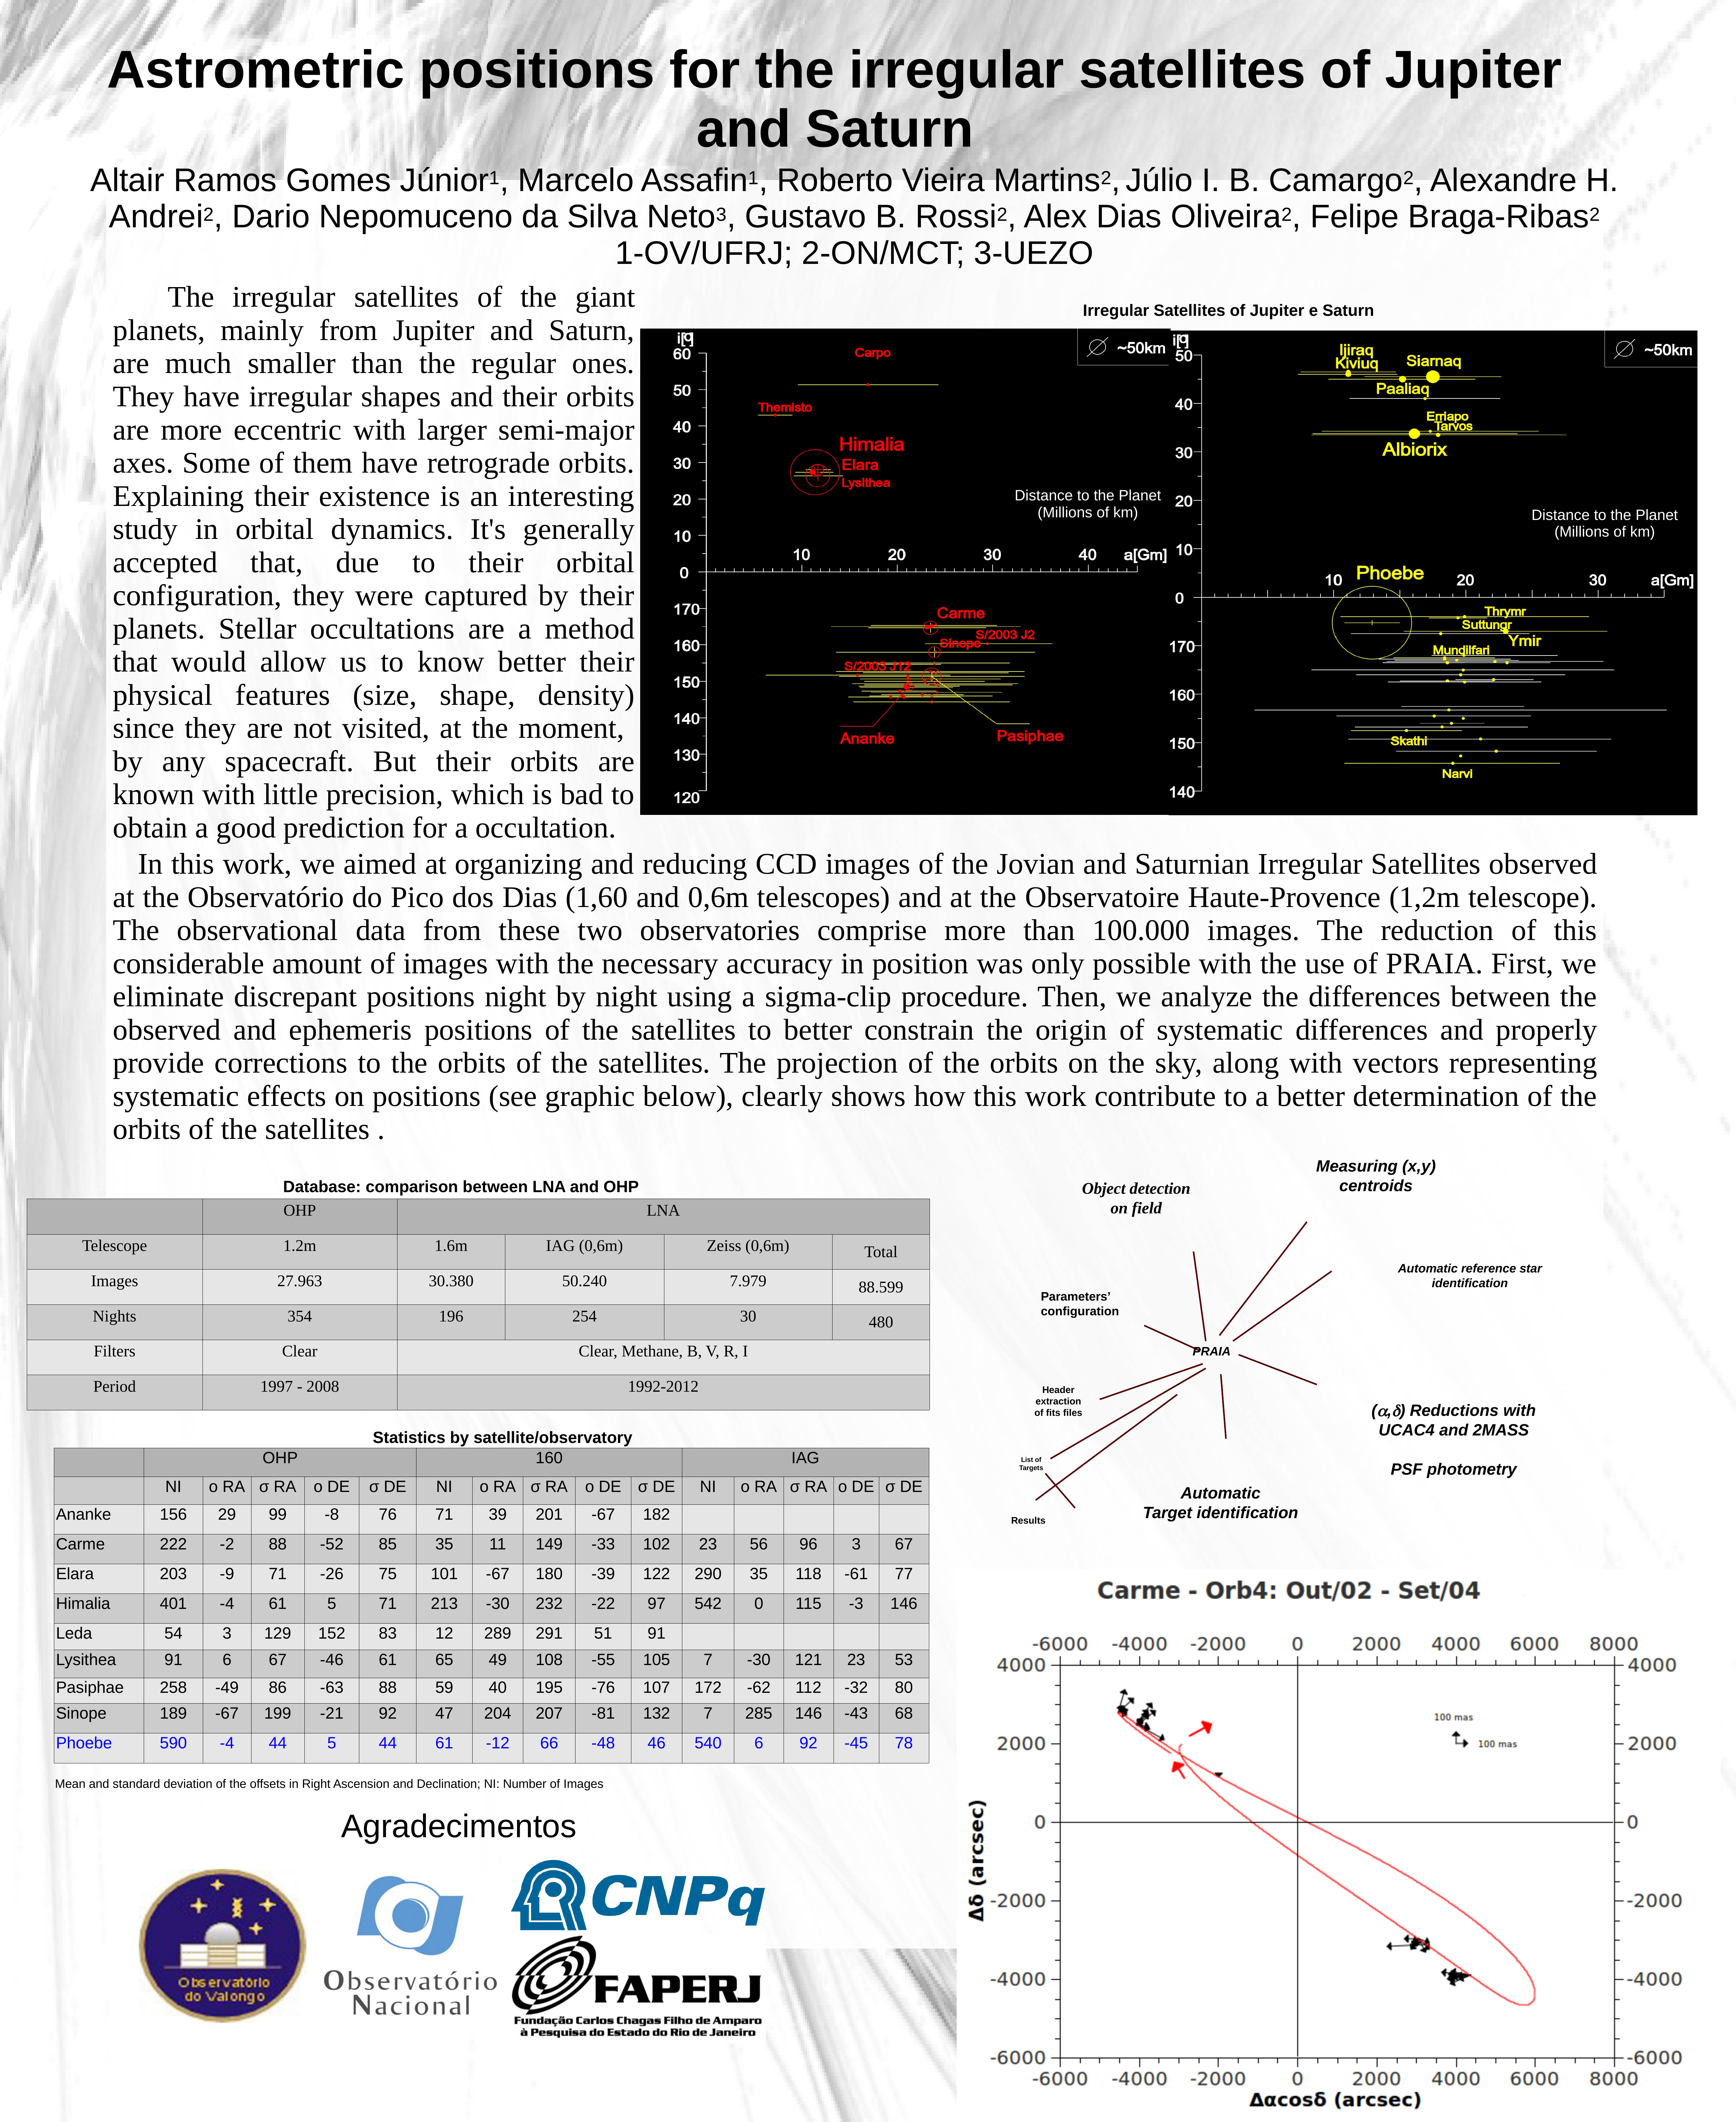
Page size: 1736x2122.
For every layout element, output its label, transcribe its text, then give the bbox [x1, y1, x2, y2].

table_cell IAG (0,6m) [505, 1235, 664, 1269]
table_cell 5 [305, 1594, 359, 1623]
table_cell [879, 1624, 929, 1650]
table_cell 7 [682, 1650, 734, 1678]
table_cell 54 [144, 1624, 203, 1650]
table_header OHP [285, 1207, 293, 1215]
table_cell 401 [144, 1594, 203, 1623]
table_cell 44 [251, 1733, 304, 1763]
table_cell Nights [27, 1305, 203, 1340]
table_cell 101 [416, 1564, 472, 1594]
table_cell 203 [144, 1564, 203, 1594]
table_cell [834, 1624, 879, 1650]
table_cell [834, 1505, 879, 1534]
table_cell 182 [631, 1505, 682, 1534]
table_cell Period [27, 1375, 203, 1410]
table_cell [784, 1624, 834, 1650]
table_header 160 [416, 1448, 682, 1477]
table_cell 67 [251, 1650, 304, 1678]
table_cell -26 [305, 1564, 359, 1594]
table_cell Elara [54, 1564, 144, 1594]
table_cell 590 [144, 1733, 203, 1763]
table_cell 146 [879, 1594, 929, 1623]
text_box In this work, we aimed at organizing and reducing CCD images of the Jovian and Saturnian Irregular Satellites observed at the Observatório do Pico dos Dias (1,60 and 0,6m telescopes) and at the Observatoire Haute-Provence (1,2m telescope). The observational data from these two observatories comprise more than 100.000 images. The reduction of this considerable amount of images with the necessary accuracy in position was only possible with the use of PRAIA. First, we eliminate discrepant positions night by night using a sigma-clip procedure. Then, we analyze the differences between the observed and ephemeris positions of the satellites to better constrain the origin of systematic differences and properly provide corrections to the orbits of the satellites. The projection of the orbits on the sky, along with vectors representing systematic effects on positions (see graphic below), clearly shows how this work contribute to a better determination of the orbits of the satellites . [108, 845, 1605, 1148]
table_cell 7.979 [664, 1270, 832, 1304]
table_cell σ RA [251, 1477, 304, 1504]
table_cell 91 [631, 1624, 682, 1650]
table_cell 92 [784, 1733, 834, 1763]
table_cell o DE [834, 1477, 879, 1504]
table_cell 213 [416, 1594, 472, 1623]
table_cell -81 [576, 1704, 631, 1733]
table_cell -67 [203, 1704, 251, 1733]
table_cell 112 [784, 1678, 834, 1703]
table_cell 108 [523, 1650, 575, 1678]
table_cell 254 [505, 1305, 664, 1340]
table_cell 3 [834, 1534, 879, 1564]
table_cell σ DE [631, 1477, 682, 1504]
table_cell 201 [523, 1505, 575, 1534]
table_cell -62 [734, 1678, 784, 1703]
table_cell 77 [879, 1564, 929, 1594]
table_cell 47 [416, 1704, 472, 1733]
table_cell Phoebe [54, 1733, 144, 1763]
table_cell 44 [359, 1733, 416, 1763]
table_cell 0 [734, 1594, 784, 1623]
table_cell NI [144, 1477, 203, 1504]
table_cell -45 [834, 1733, 879, 1763]
table_cell 115 [784, 1594, 834, 1623]
table_cell 53 [879, 1650, 929, 1678]
table_header OHP [298, 1207, 303, 1210]
table_cell o RA [473, 1477, 523, 1504]
table_cell Clear [203, 1340, 397, 1375]
table_cell o RA [734, 1477, 784, 1504]
table_cell 6 [203, 1650, 251, 1678]
table_cell 285 [734, 1704, 784, 1733]
table_cell -22 [576, 1594, 631, 1623]
table_cell -4 [203, 1594, 251, 1623]
table_cell 30 [664, 1305, 832, 1340]
table_cell 3 [203, 1624, 251, 1650]
table_cell o DE [576, 1477, 631, 1504]
table_cell 204 [473, 1704, 523, 1733]
table_cell 27.963 [203, 1270, 397, 1304]
table_cell [734, 1505, 784, 1534]
table_cell 290 [682, 1564, 734, 1594]
table_cell 121 [784, 1650, 834, 1678]
table_cell -48 [576, 1733, 631, 1763]
table_cell 207 [523, 1704, 575, 1733]
table_cell -39 [576, 1564, 631, 1594]
text_box Statistics by satellite/observatory [71, 1426, 935, 1458]
table_cell σ RA [523, 1477, 575, 1504]
table_header [27, 1199, 203, 1234]
table_cell 56 [734, 1534, 784, 1564]
table_cell 59 [416, 1678, 472, 1703]
table_header OHP [144, 1448, 416, 1477]
table_cell 12 [416, 1624, 472, 1650]
table_cell 75 [359, 1564, 416, 1594]
table_cell 118 [784, 1564, 834, 1594]
table_cell 46 [631, 1733, 682, 1763]
table_cell 1997 - 2008 [203, 1375, 397, 1410]
table_cell 149 [523, 1534, 575, 1564]
table_cell -52 [305, 1534, 359, 1564]
table_cell -4 [203, 1733, 251, 1763]
table_cell 66 [523, 1733, 575, 1763]
table_cell -63 [305, 1678, 359, 1703]
table_cell σ DE [359, 1477, 416, 1504]
table_cell [682, 1505, 734, 1534]
table_cell 11 [473, 1534, 523, 1564]
table_cell 88.599 [833, 1270, 930, 1304]
table_cell 156 [144, 1505, 203, 1534]
table_header OHP [310, 1207, 314, 1211]
table_cell -67 [473, 1564, 523, 1594]
table_cell Sinope [54, 1704, 144, 1733]
table_cell -3 [834, 1594, 879, 1623]
table_cell 92 [359, 1704, 416, 1733]
text_box Astrometric positions for the irregular satellites of Jupiter and Saturn [73, 37, 1597, 159]
table_cell 80 [879, 1678, 929, 1703]
text_box Agradecimentos [191, 1805, 727, 1847]
table_cell 23 [834, 1650, 879, 1678]
table_cell 480 [833, 1305, 930, 1340]
table_cell Total [833, 1235, 930, 1269]
table_cell 354 [203, 1305, 397, 1340]
table_cell 189 [144, 1704, 203, 1733]
table_cell 232 [523, 1594, 575, 1623]
table_cell 289 [473, 1624, 523, 1650]
table_cell 23 [682, 1534, 734, 1564]
table_cell 258 [144, 1678, 203, 1703]
table_cell -76 [576, 1678, 631, 1703]
table_cell Lysithea [54, 1650, 144, 1678]
table_cell 1.2m [203, 1235, 397, 1269]
picture [0, 0, 1736, 2122]
table_cell 88 [251, 1534, 304, 1564]
table_cell -61 [834, 1564, 879, 1594]
table_cell NI [416, 1477, 472, 1504]
table_cell 71 [359, 1594, 416, 1623]
table_cell o RA [203, 1477, 251, 1504]
text_box Distance to the Planet (Millions of km) [1512, 504, 1697, 543]
table_cell σ DE [879, 1477, 929, 1504]
table_header OHP [203, 1207, 397, 1234]
table_cell 99 [251, 1505, 304, 1534]
table_cell 61 [359, 1650, 416, 1678]
table_cell 76 [359, 1505, 416, 1534]
table_cell 86 [251, 1678, 304, 1703]
table_cell Ananke [54, 1505, 144, 1534]
table_cell Clear, Methane, B, V, R, I [397, 1340, 930, 1375]
table_cell [784, 1505, 834, 1534]
table_header LNA [672, 1207, 675, 1211]
table_cell 7 [682, 1704, 734, 1733]
table_cell 35 [416, 1534, 472, 1564]
table_cell -8 [305, 1505, 359, 1534]
table_cell Pasiphae [54, 1678, 144, 1703]
table_header LNA [397, 1199, 930, 1234]
text_box The irregular satellites of the giant planets, mainly from Jupiter and Saturn, are much smaller than the regular ones. They have irregular shapes and their orbits are more eccentric with larger semi-major axes. Some of them have retrograde orbits. Explaining their existence is an interesting study in orbital dynamics. It's generally accepted that, due to their orbital configuration, they were captured by their planets. Stellar occultations are a method that would allow us to know better their physical features (size, shape, density) since they are not visited, at the moment, by any spacecraft. But their orbits are known with little precision, which is bad to obtain a good prediction for a occultation. [108, 278, 641, 845]
table_cell 5 [305, 1733, 359, 1763]
table_cell 152 [305, 1624, 359, 1650]
table_cell -49 [203, 1678, 251, 1703]
table_cell [734, 1624, 784, 1650]
table_cell 199 [251, 1704, 304, 1733]
table_cell 542 [682, 1594, 734, 1623]
table_cell 195 [523, 1678, 575, 1703]
table_cell σ RA [784, 1477, 834, 1504]
table_cell -67 [576, 1505, 631, 1534]
table_cell 1.6m [397, 1235, 505, 1269]
table_cell -21 [305, 1704, 359, 1733]
table_cell o DE [305, 1477, 359, 1504]
table_cell -33 [576, 1534, 631, 1564]
table_cell -46 [305, 1650, 359, 1678]
table_cell 49 [473, 1650, 523, 1678]
table_cell 6 [734, 1733, 784, 1763]
table_cell Filters [27, 1340, 203, 1375]
table_cell 71 [251, 1564, 304, 1594]
table_cell NI [682, 1477, 734, 1504]
table_cell 196 [397, 1305, 505, 1340]
table_cell 51 [576, 1624, 631, 1650]
table_cell 540 [682, 1733, 734, 1763]
table_cell 29 [203, 1505, 251, 1534]
table_cell 83 [359, 1624, 416, 1650]
table_cell 97 [631, 1594, 682, 1623]
table_cell 61 [251, 1594, 304, 1623]
table_cell 65 [416, 1650, 472, 1678]
table_cell 85 [359, 1534, 416, 1564]
table_cell 291 [523, 1624, 575, 1650]
table_cell 122 [631, 1564, 682, 1594]
table_header LNA [662, 1207, 666, 1212]
text_box Database: comparison between LNA and OHP [29, 1175, 893, 1207]
table_cell 146 [784, 1704, 834, 1733]
table_cell Leda [54, 1624, 144, 1650]
table_cell [879, 1505, 929, 1534]
table_cell 172 [682, 1678, 734, 1703]
table_cell [54, 1477, 144, 1504]
table_cell Images [27, 1270, 203, 1304]
table_cell -32 [834, 1678, 879, 1703]
table_cell -43 [834, 1704, 879, 1733]
table_cell 129 [251, 1624, 304, 1650]
table_cell 96 [784, 1534, 834, 1564]
text_box Mean and standard deviation of the offsets in Right Ascension and Declination; NI: Number of Images [50, 1774, 907, 1793]
table_header IAG [682, 1448, 929, 1477]
table_cell 40 [473, 1678, 523, 1703]
text_box Irregular Satellites of Jupiter e Saturn [791, 299, 1667, 331]
table_cell Zeiss (0,6m) [664, 1235, 832, 1269]
table_cell Himalia [54, 1594, 144, 1623]
table_cell -2 [203, 1534, 251, 1564]
table_cell -30 [734, 1650, 784, 1678]
table_cell 107 [631, 1678, 682, 1703]
table_cell -55 [576, 1650, 631, 1678]
table_cell Carme [54, 1534, 144, 1564]
table_cell 61 [416, 1733, 472, 1763]
table_cell 78 [879, 1733, 929, 1763]
table_cell [682, 1624, 734, 1650]
table_cell 222 [144, 1534, 203, 1564]
table_cell 67 [879, 1534, 929, 1564]
table_cell Telescope [27, 1235, 203, 1269]
text_box Distance to the Planet (Millions of km) [995, 484, 1181, 523]
table_cell -12 [473, 1733, 523, 1763]
table_cell 68 [879, 1704, 929, 1733]
table_cell -9 [203, 1564, 251, 1594]
table_header [54, 1448, 144, 1477]
table_cell 39 [473, 1505, 523, 1534]
table_cell 102 [631, 1534, 682, 1564]
table_cell 50.240 [505, 1270, 664, 1304]
table_cell 132 [631, 1704, 682, 1733]
table_cell 91 [144, 1650, 203, 1678]
text_box Altair Ramos Gomes Júnior1, Marcelo Assafin1, Roberto Vieira Martins2, Júlio I. B. Camargo2, Alexandre H. Andrei2, Dario Nepomuceno da Silva Neto3, Gustavo B. Rossi2, Alex Dias Oliveira2, Felipe Braga-Ribas2 1-OV/UFRJ; 2-ON/MCT; 3-UEZO [56, 159, 1653, 274]
table_cell 71 [416, 1505, 472, 1534]
table_cell 35 [734, 1564, 784, 1594]
table_cell 30.380 [397, 1270, 505, 1304]
table_cell 180 [523, 1564, 575, 1594]
table_cell 88 [359, 1678, 416, 1703]
table_cell 1992-2012 [397, 1375, 930, 1410]
table_cell -30 [473, 1594, 523, 1623]
table_cell 105 [631, 1650, 682, 1678]
